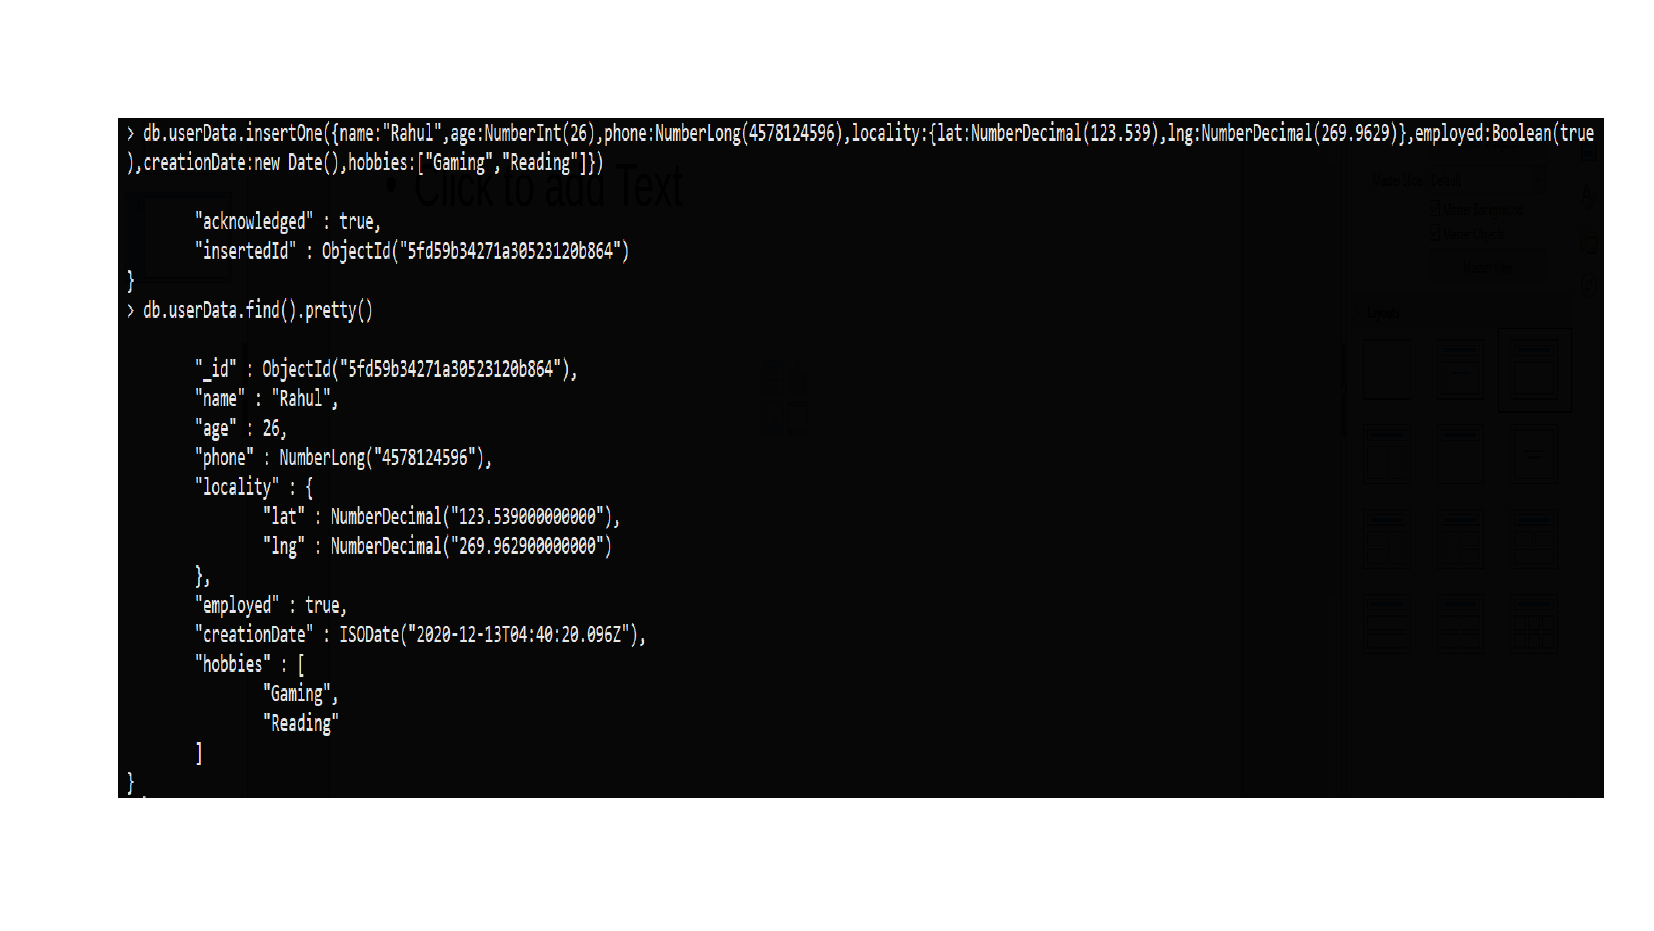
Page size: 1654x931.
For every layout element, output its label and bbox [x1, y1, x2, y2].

picture [118, 118, 1604, 798]
